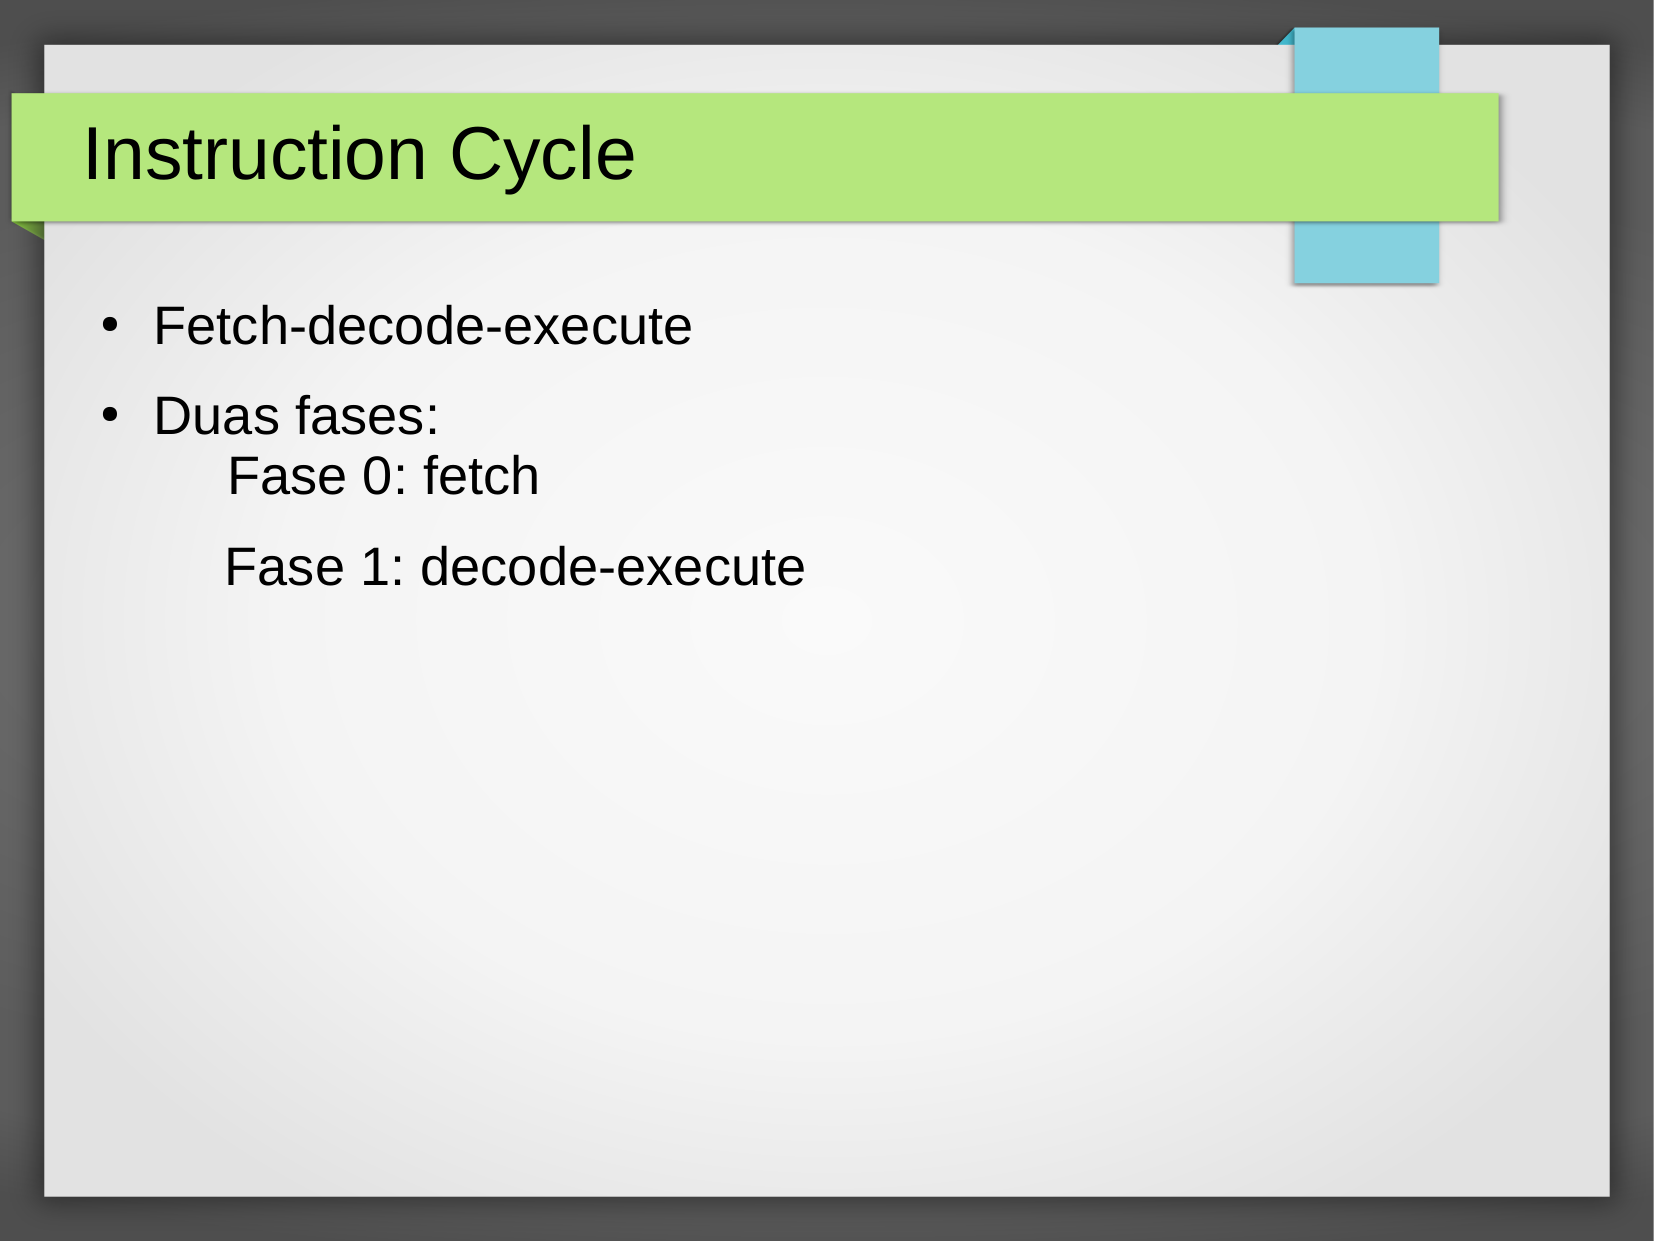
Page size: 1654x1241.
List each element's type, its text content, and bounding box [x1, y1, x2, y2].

list Fetch-decode-execute Duas fases: Fase 0: fetch Fase 1: decode-execute [82, 295, 1571, 1015]
picture [0, 0, 1654, 1241]
title Instruction Cycle [82, 94, 1264, 213]
